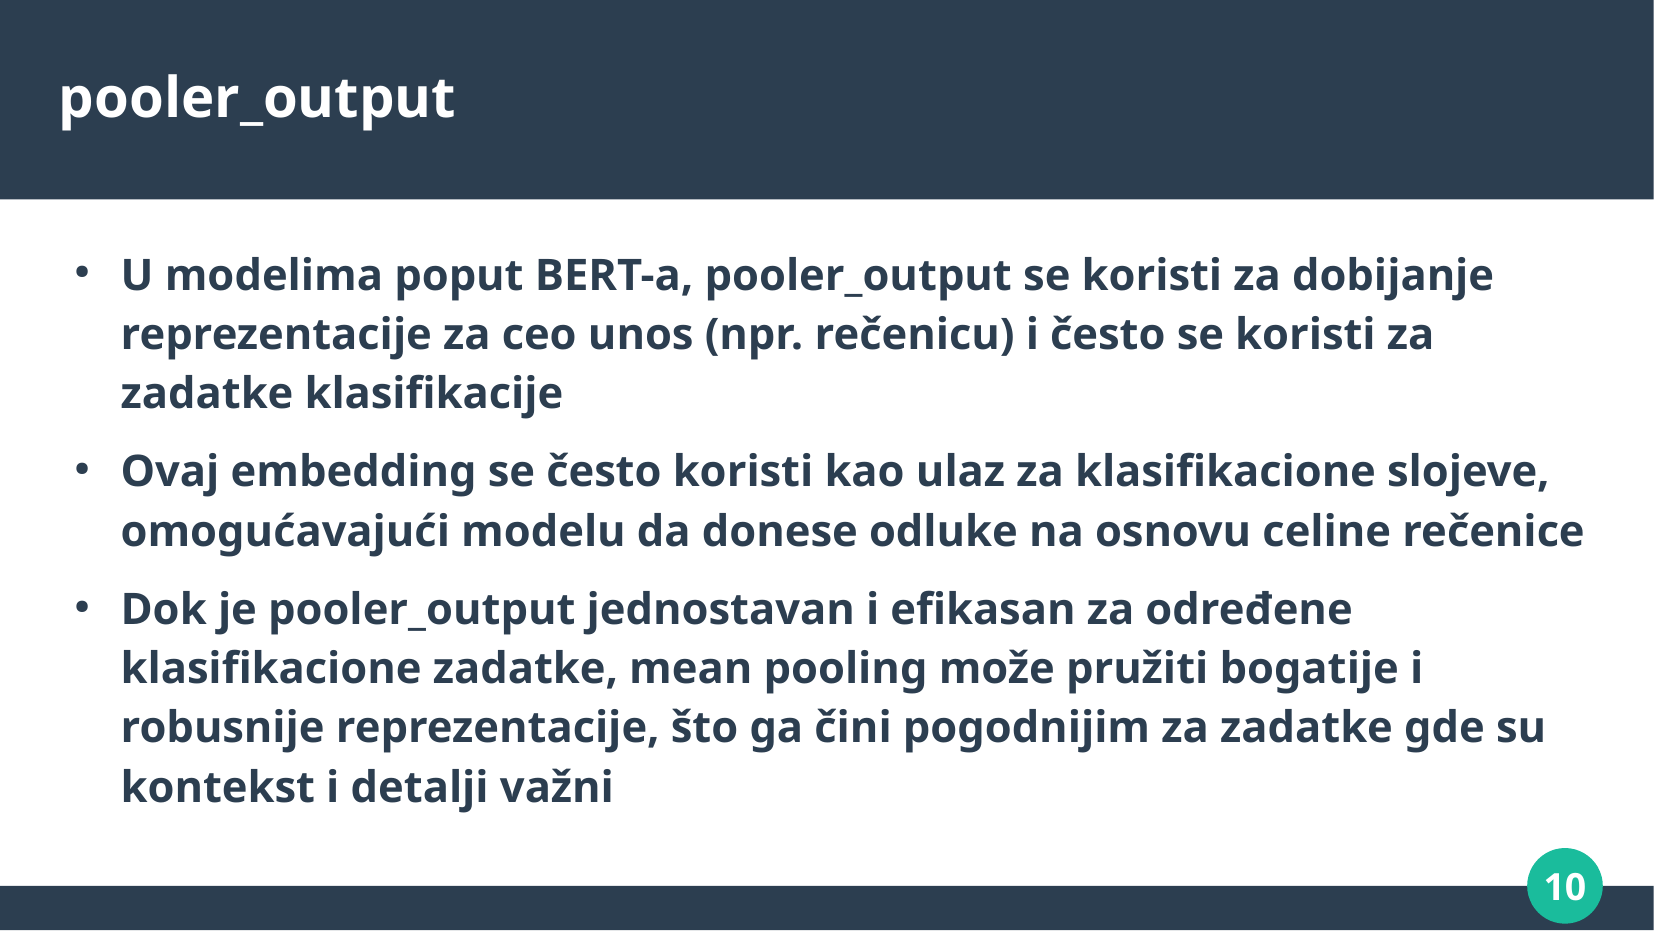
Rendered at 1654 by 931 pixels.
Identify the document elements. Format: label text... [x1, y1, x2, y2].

title pooler_output [59, 37, 1595, 155]
list U modelima poput BERT-a, pooler_output se koristi za dobijanje reprezentacije za ceo unos (npr. rečenicu) i često se koristi za zadatke klasifikacije Ovaj embedding se često koristi kao ulaz za klasifikacione slojeve, omogućavajući modelu da donese odluke na osnovu celine rečenice Dok je pooler_output jednostavan i efikasan za određene klasifikacione zadatke, mean pooling može pružiti bogatije i robusnije reprezentacije, što ga čini pogodnijim za zadatke gde su kontekst i detalji važni [59, 243, 1595, 864]
